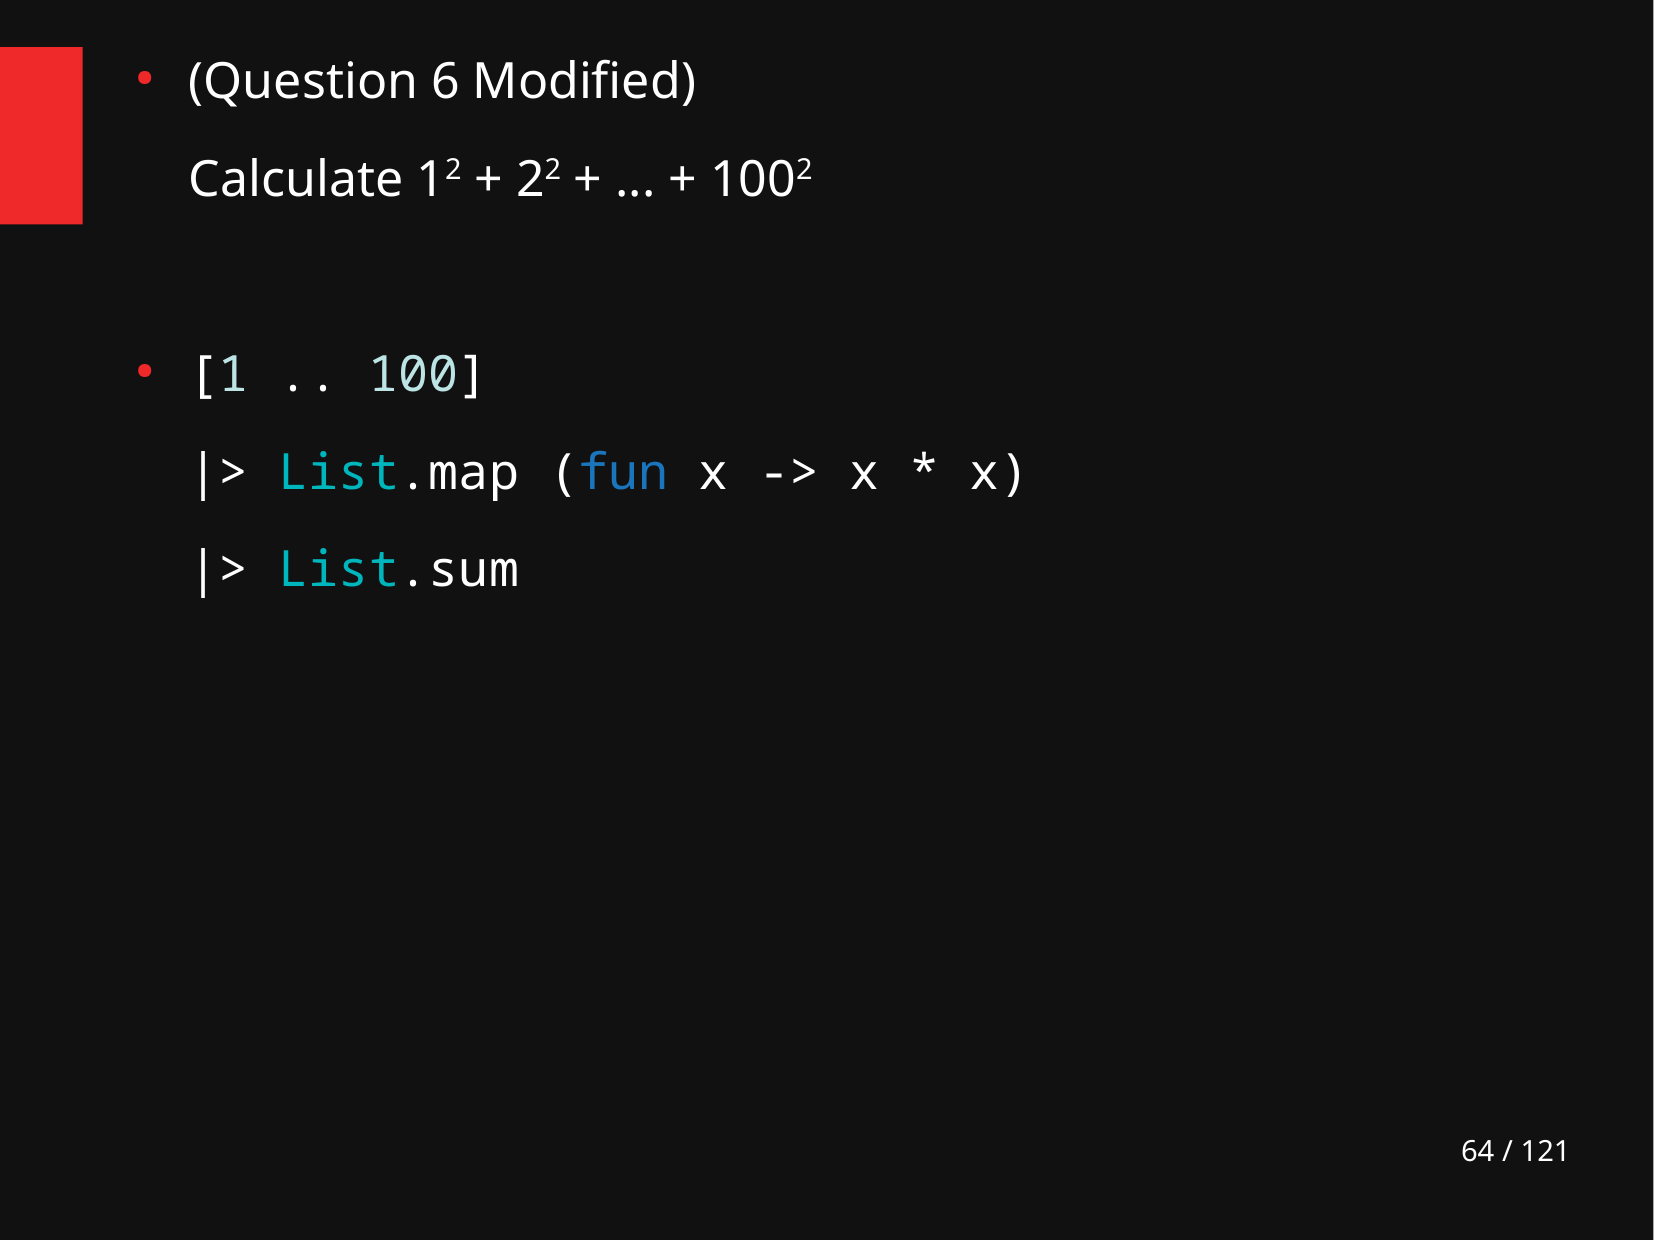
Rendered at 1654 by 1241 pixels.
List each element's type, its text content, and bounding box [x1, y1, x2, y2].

list (Question 6 Modified) Calculate 12 + 22 + ... + 1002 [1 .. 100] |> List.map (fun x -> x * x) |> List.sum [118, 45, 1536, 1074]
